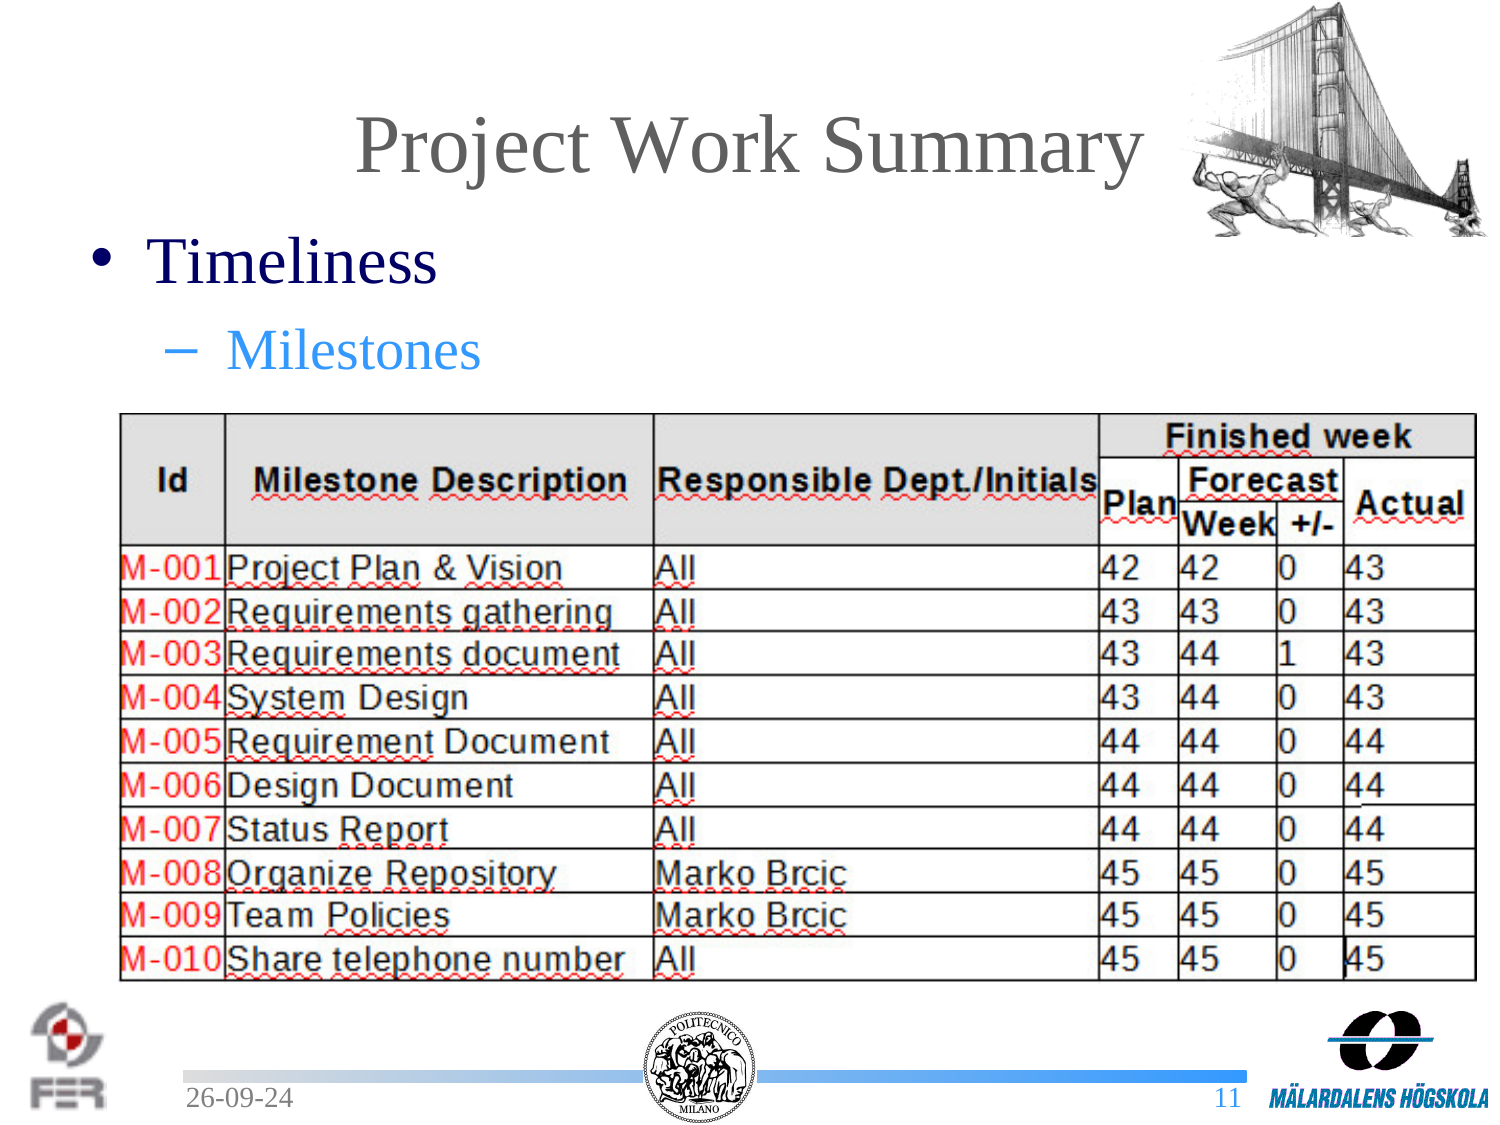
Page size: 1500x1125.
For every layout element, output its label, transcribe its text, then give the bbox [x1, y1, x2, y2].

title Project Work Summary [75, 45, 1175, 209]
text_box <numero> [1186, 1070, 1258, 1114]
list Timeliness Milestones [75, 209, 1426, 952]
picture [1175, 0, 1488, 237]
picture [643, 1011, 757, 1123]
picture [1435, 1096, 1441, 1104]
picture [118, 413, 1477, 984]
picture [29, 987, 107, 1125]
picture [1454, 1091, 1459, 1108]
text_box 14-01-09 [171, 1070, 396, 1114]
picture [1368, 1093, 1374, 1104]
picture [1269, 1011, 1488, 1108]
